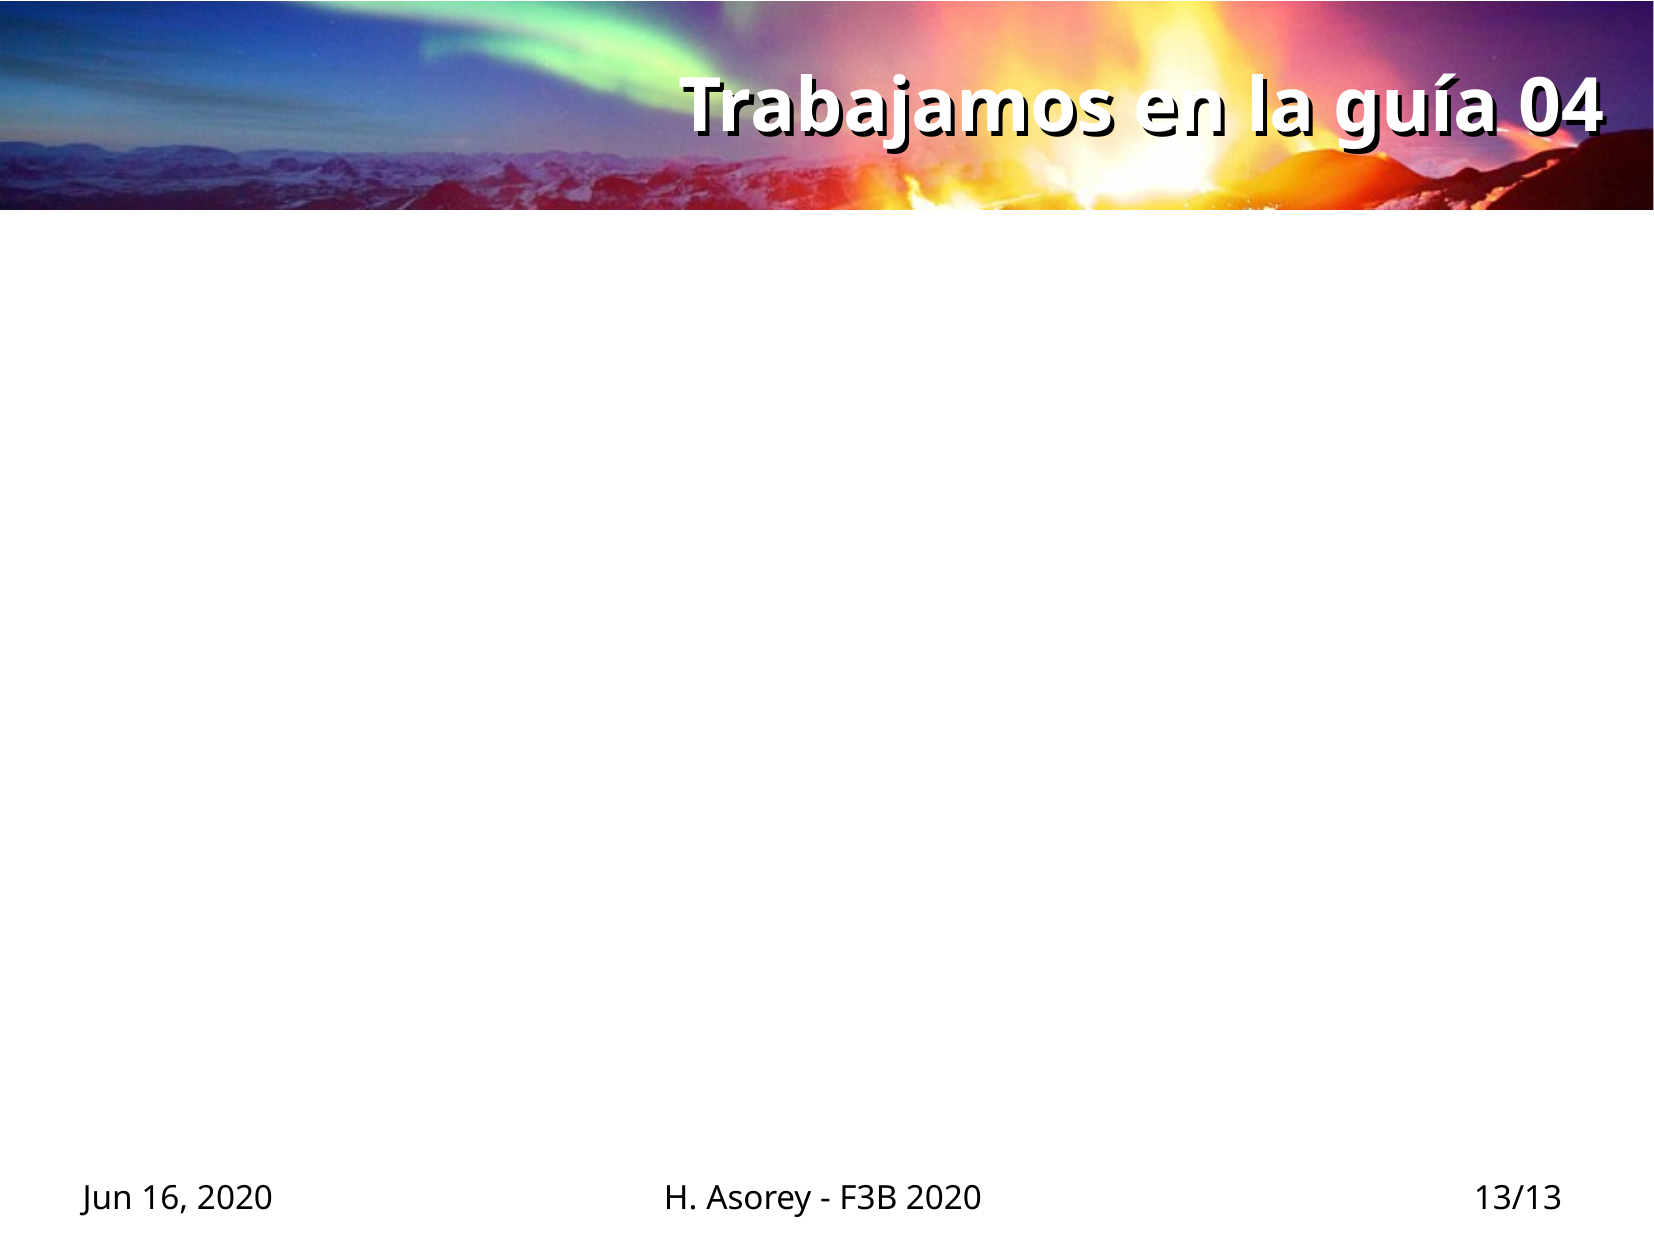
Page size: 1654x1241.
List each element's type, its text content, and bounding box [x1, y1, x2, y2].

title Trabajamos en la guía 04 [45, 15, 1606, 191]
picture [0, 1, 1654, 210]
